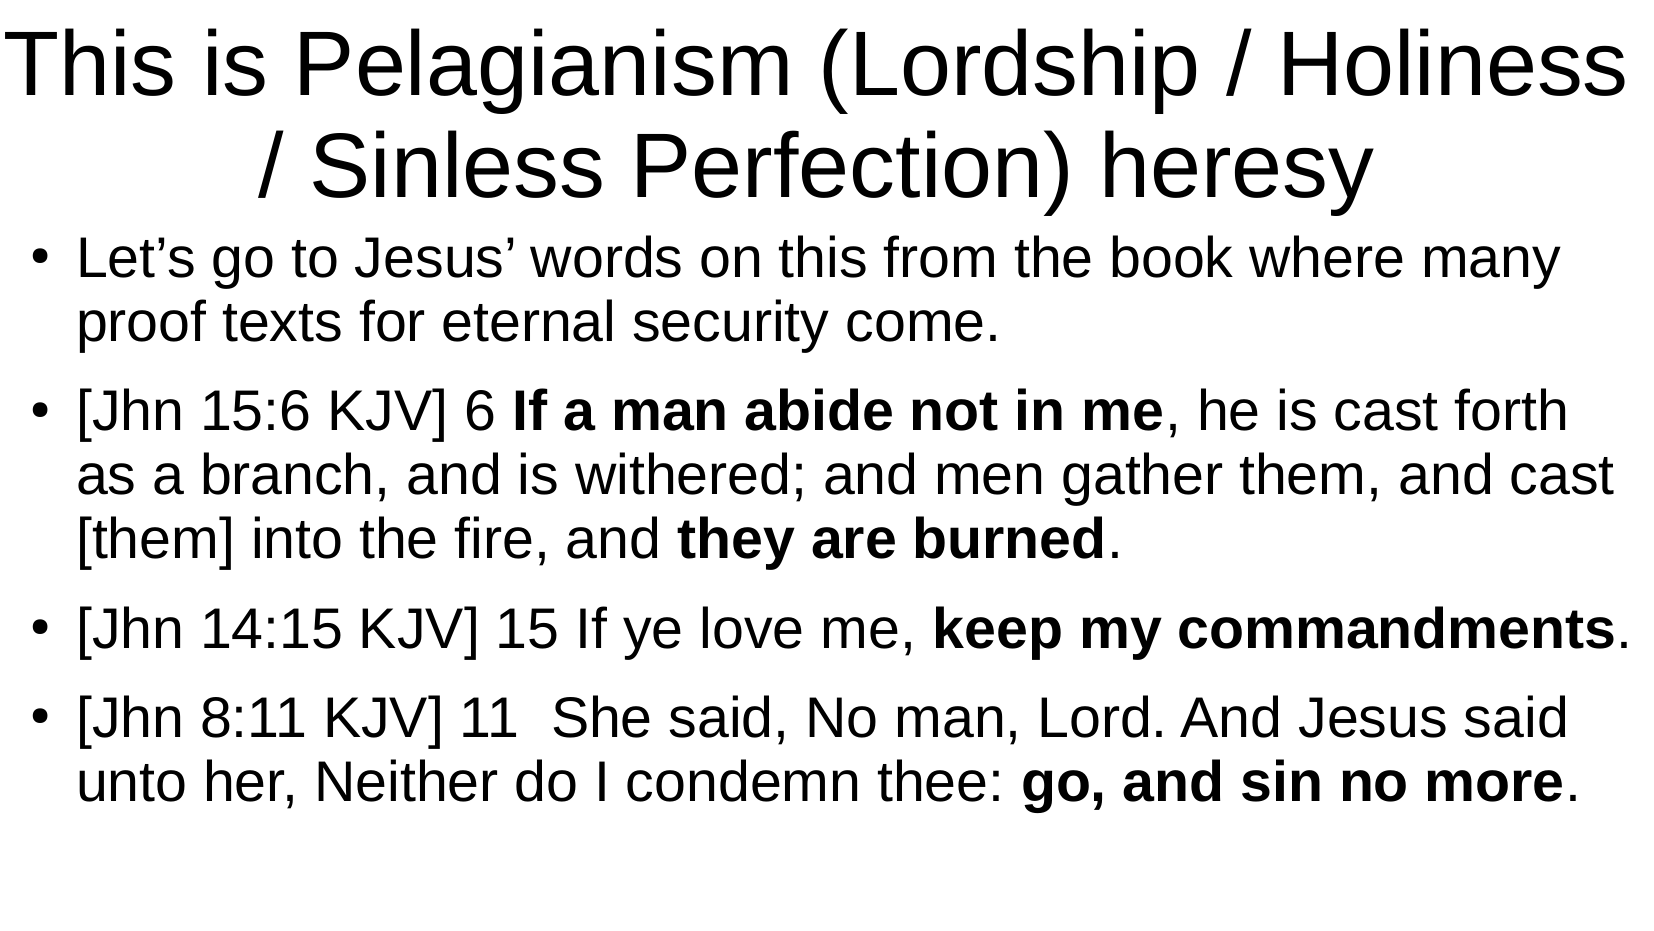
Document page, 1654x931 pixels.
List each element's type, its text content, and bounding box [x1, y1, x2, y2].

list Let’s go to Jesus’ words on this from the book where many proof texts for eternal security come. [Jhn 15:6 KJV] 6 If a man abide not in me, he is cast forth as a branch, and is withered; and men gather them, and cast [them] into the fire, and they are burned. [Jhn 14:15 KJV] 15 If ye love me, keep my commandments. [Jhn 8:11 KJV] 11 She said, No man, Lord. And Jesus said unto her, Neither do I condemn thee: go, and sin no more. [15, 225, 1636, 916]
title This is Pelagianism (Lordship / Holiness / Sinless Perfection) heresy [0, 0, 1636, 269]
